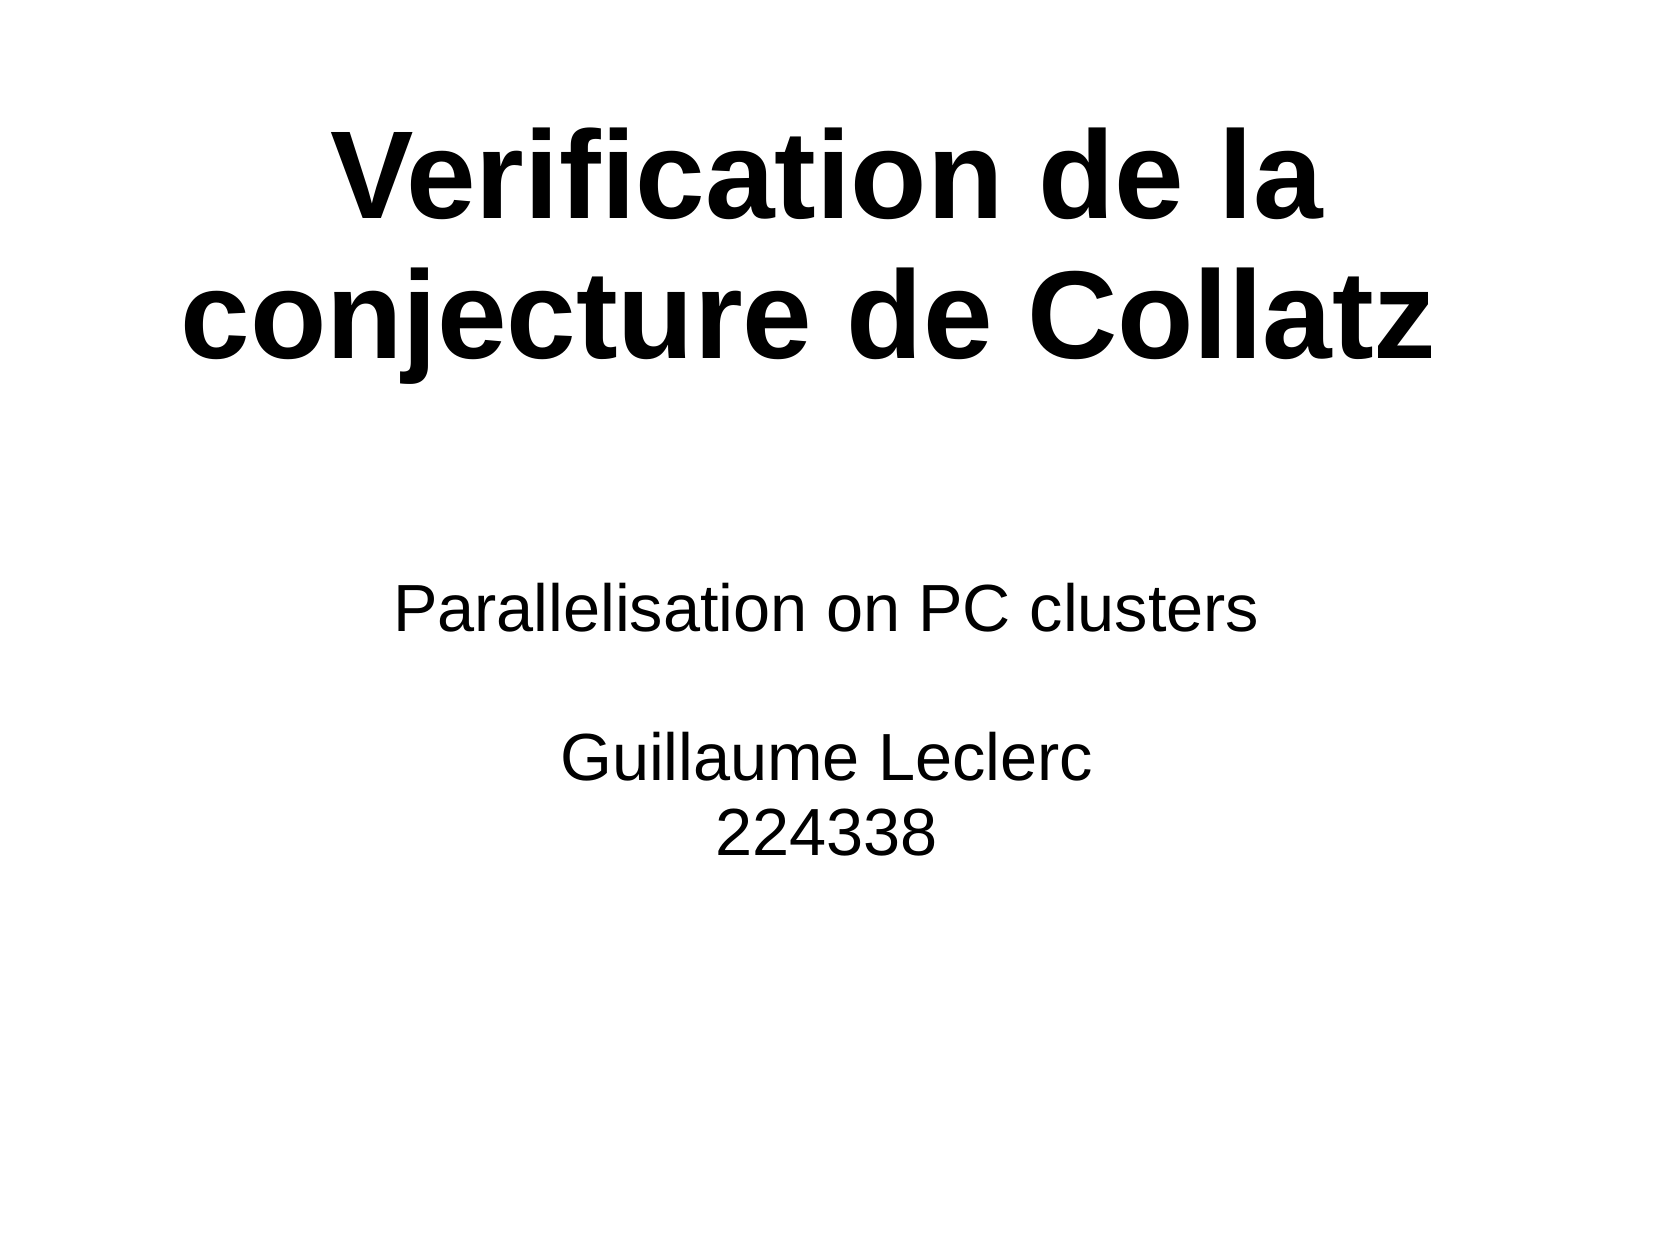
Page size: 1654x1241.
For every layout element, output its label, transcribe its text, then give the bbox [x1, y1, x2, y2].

title Verification de la conjecture de Collatz [82, 105, 1571, 360]
subtitle Parallelisation on PC clusters Guillaume Leclerc 224338 [82, 360, 1571, 1081]
